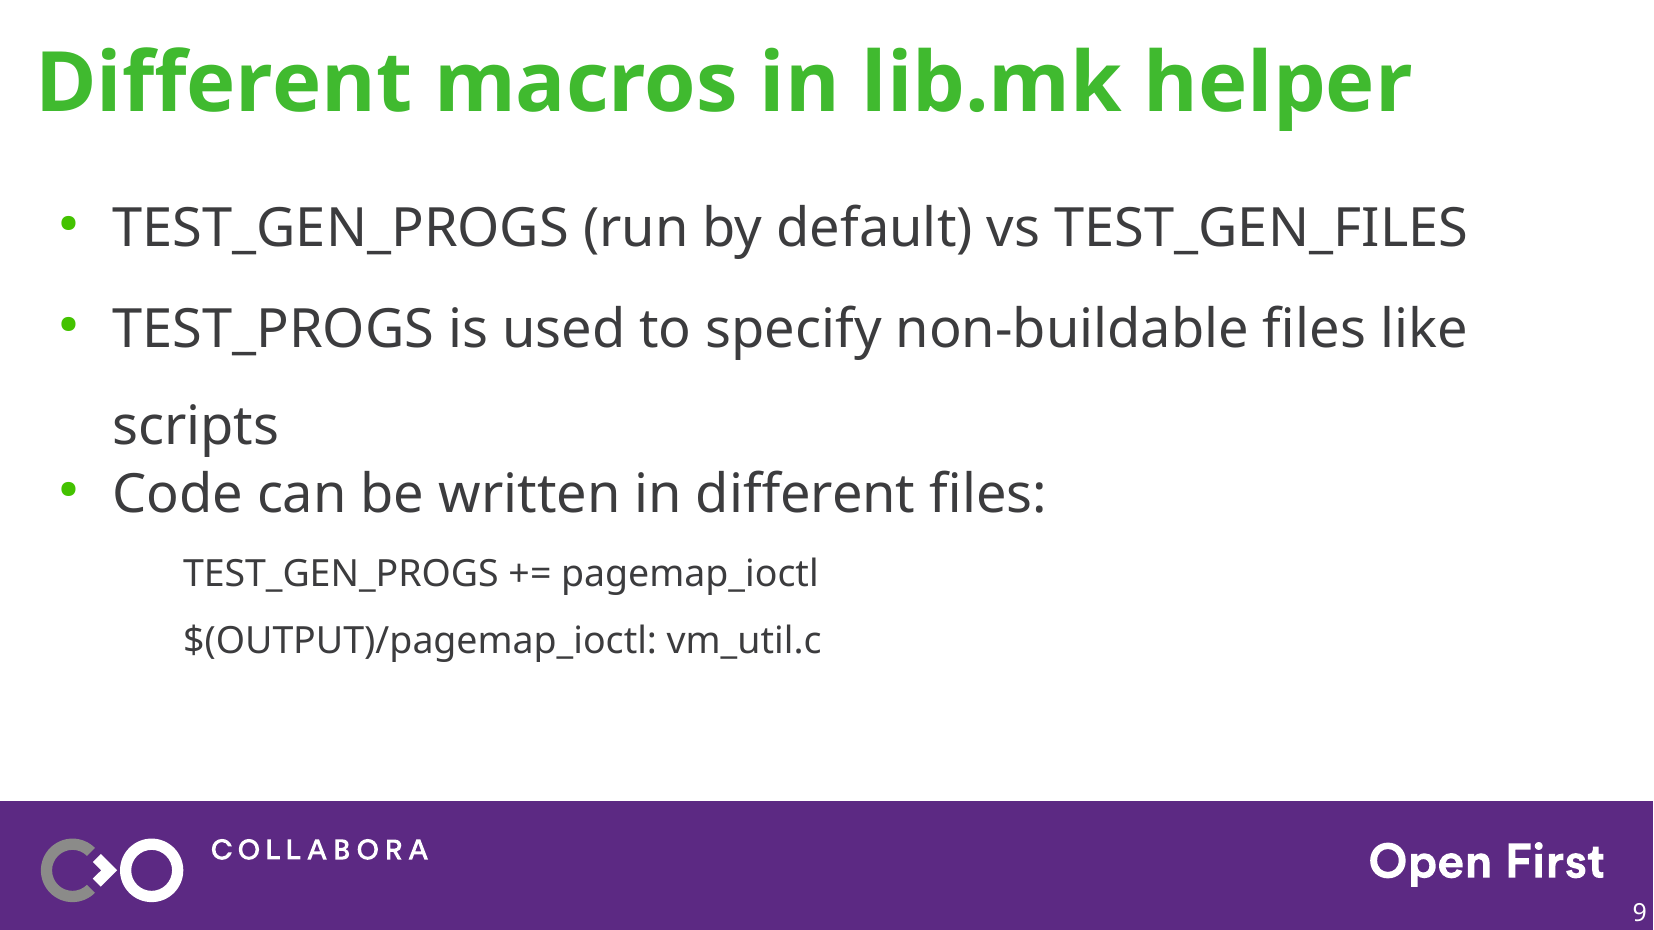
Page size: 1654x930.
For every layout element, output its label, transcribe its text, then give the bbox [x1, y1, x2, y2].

list TEST_GEN_PROGS (run by default) vs TEST_GEN_FILES TEST_PROGS is used to specify non-buildable files like scripts Code can be written in different files: TEST_GEN_PROGS += pagemap_ioctl $(OUTPUT)/pagemap_ioctl: vm_util.c [41, 160, 1613, 804]
title Different macros in lib.mk helper [35, 28, 1608, 192]
